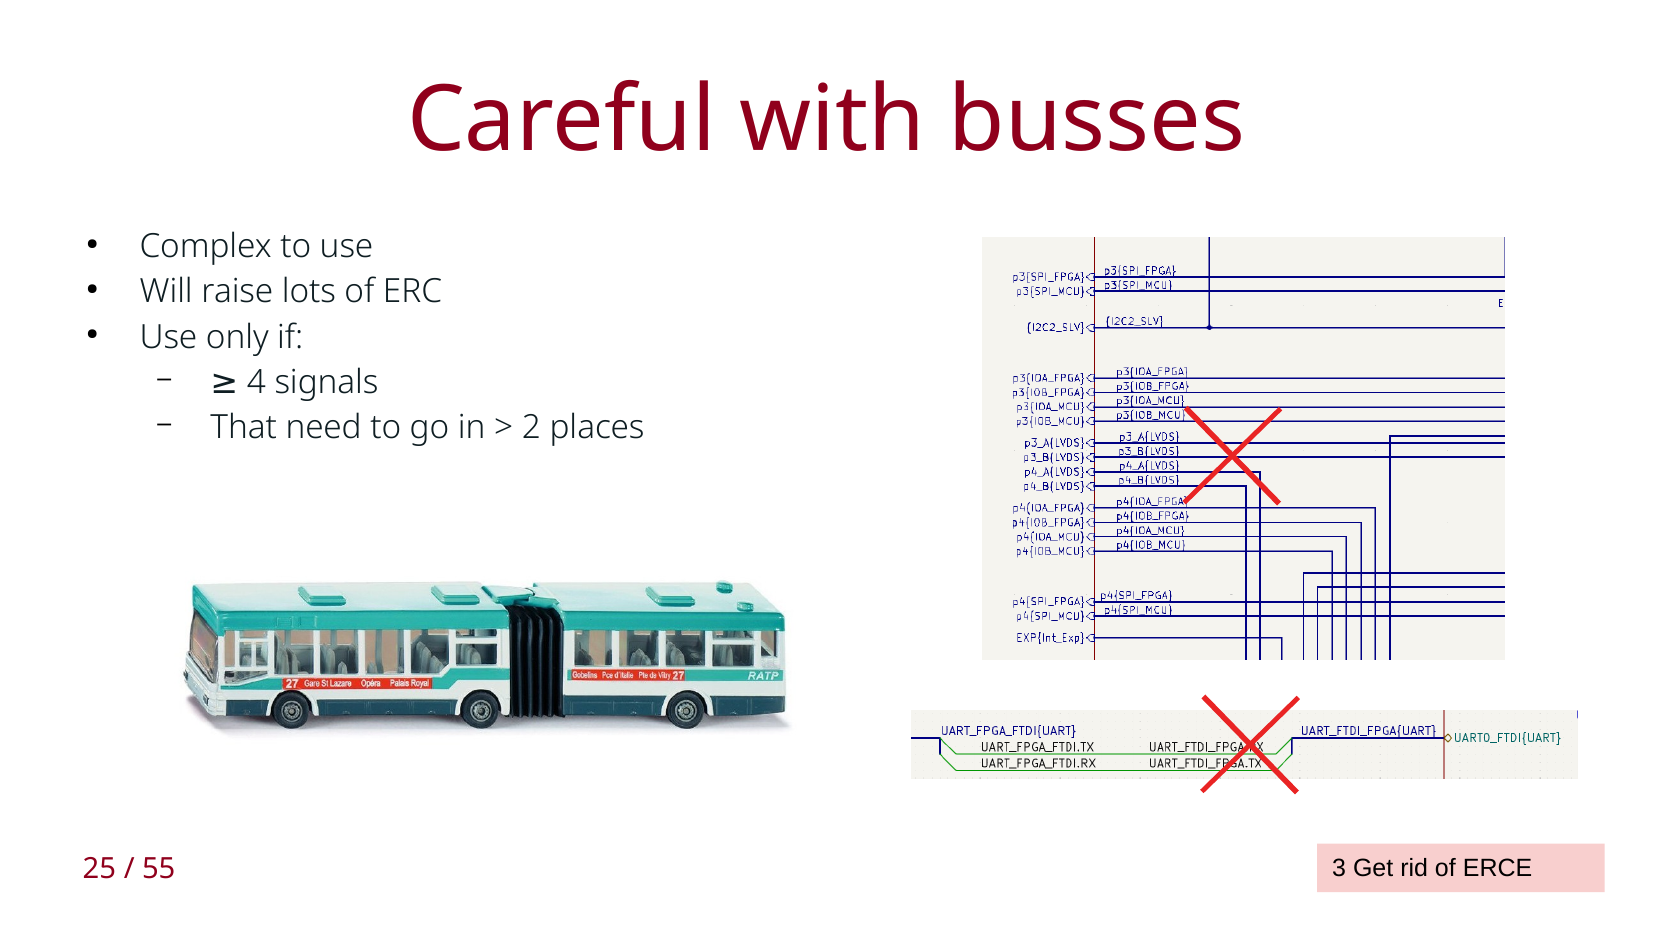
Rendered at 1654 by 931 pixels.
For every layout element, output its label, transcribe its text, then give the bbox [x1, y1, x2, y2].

picture [164, 540, 804, 753]
list Complex to use Will raise lots of ERC Use only if: ≥ 4 signals That need to go in > 2 places [68, 177, 979, 480]
text_box 3 Get rid of ERCE [1317, 843, 1605, 893]
title Careful with busses [82, 37, 1571, 193]
picture [1220, 749, 1278, 779]
picture [1222, 710, 1281, 740]
text_box [1200, 694, 1300, 795]
picture [1255, 710, 1578, 779]
text_box [1182, 405, 1283, 506]
picture [982, 237, 1505, 660]
picture [911, 710, 1245, 779]
